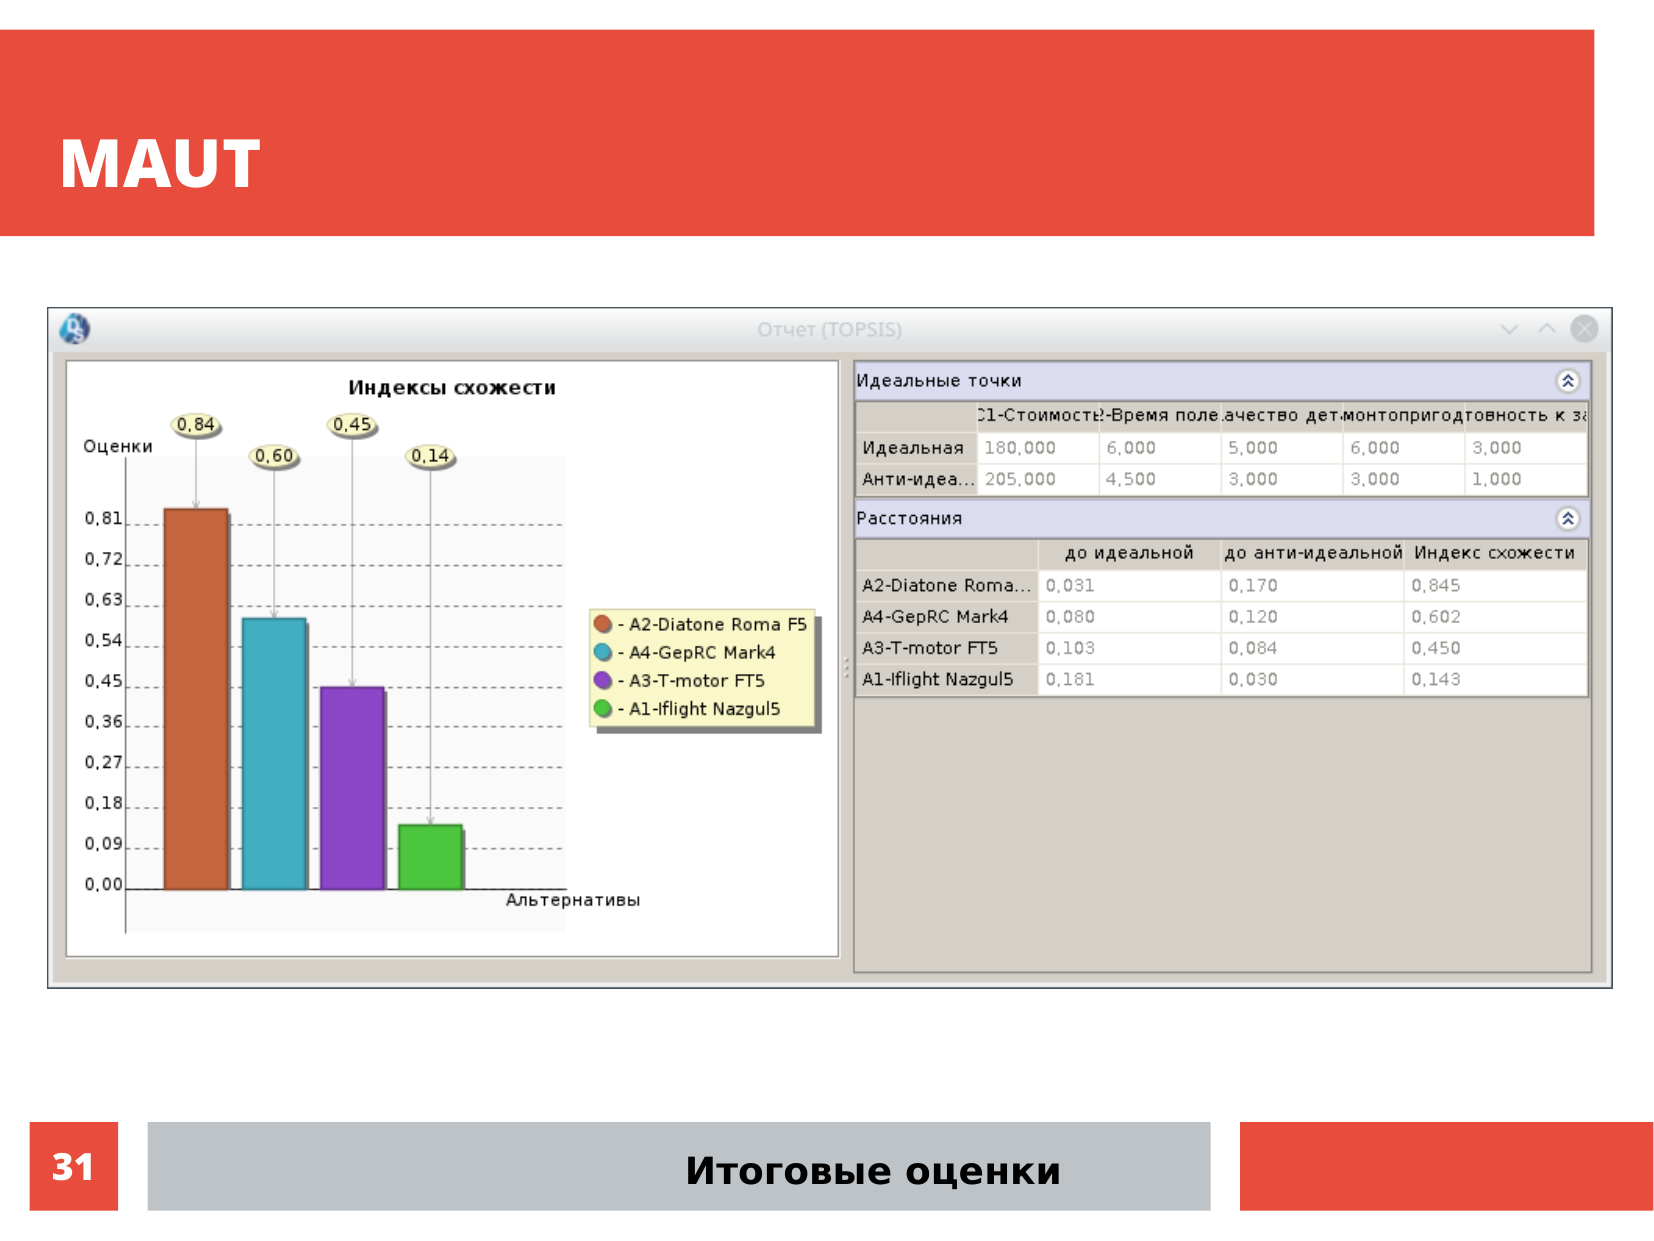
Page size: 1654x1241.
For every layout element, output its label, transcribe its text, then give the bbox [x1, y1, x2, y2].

title MAUT [59, 59, 1595, 207]
title Итоговые оценки [685, 1133, 1453, 1193]
picture [47, 307, 1613, 989]
